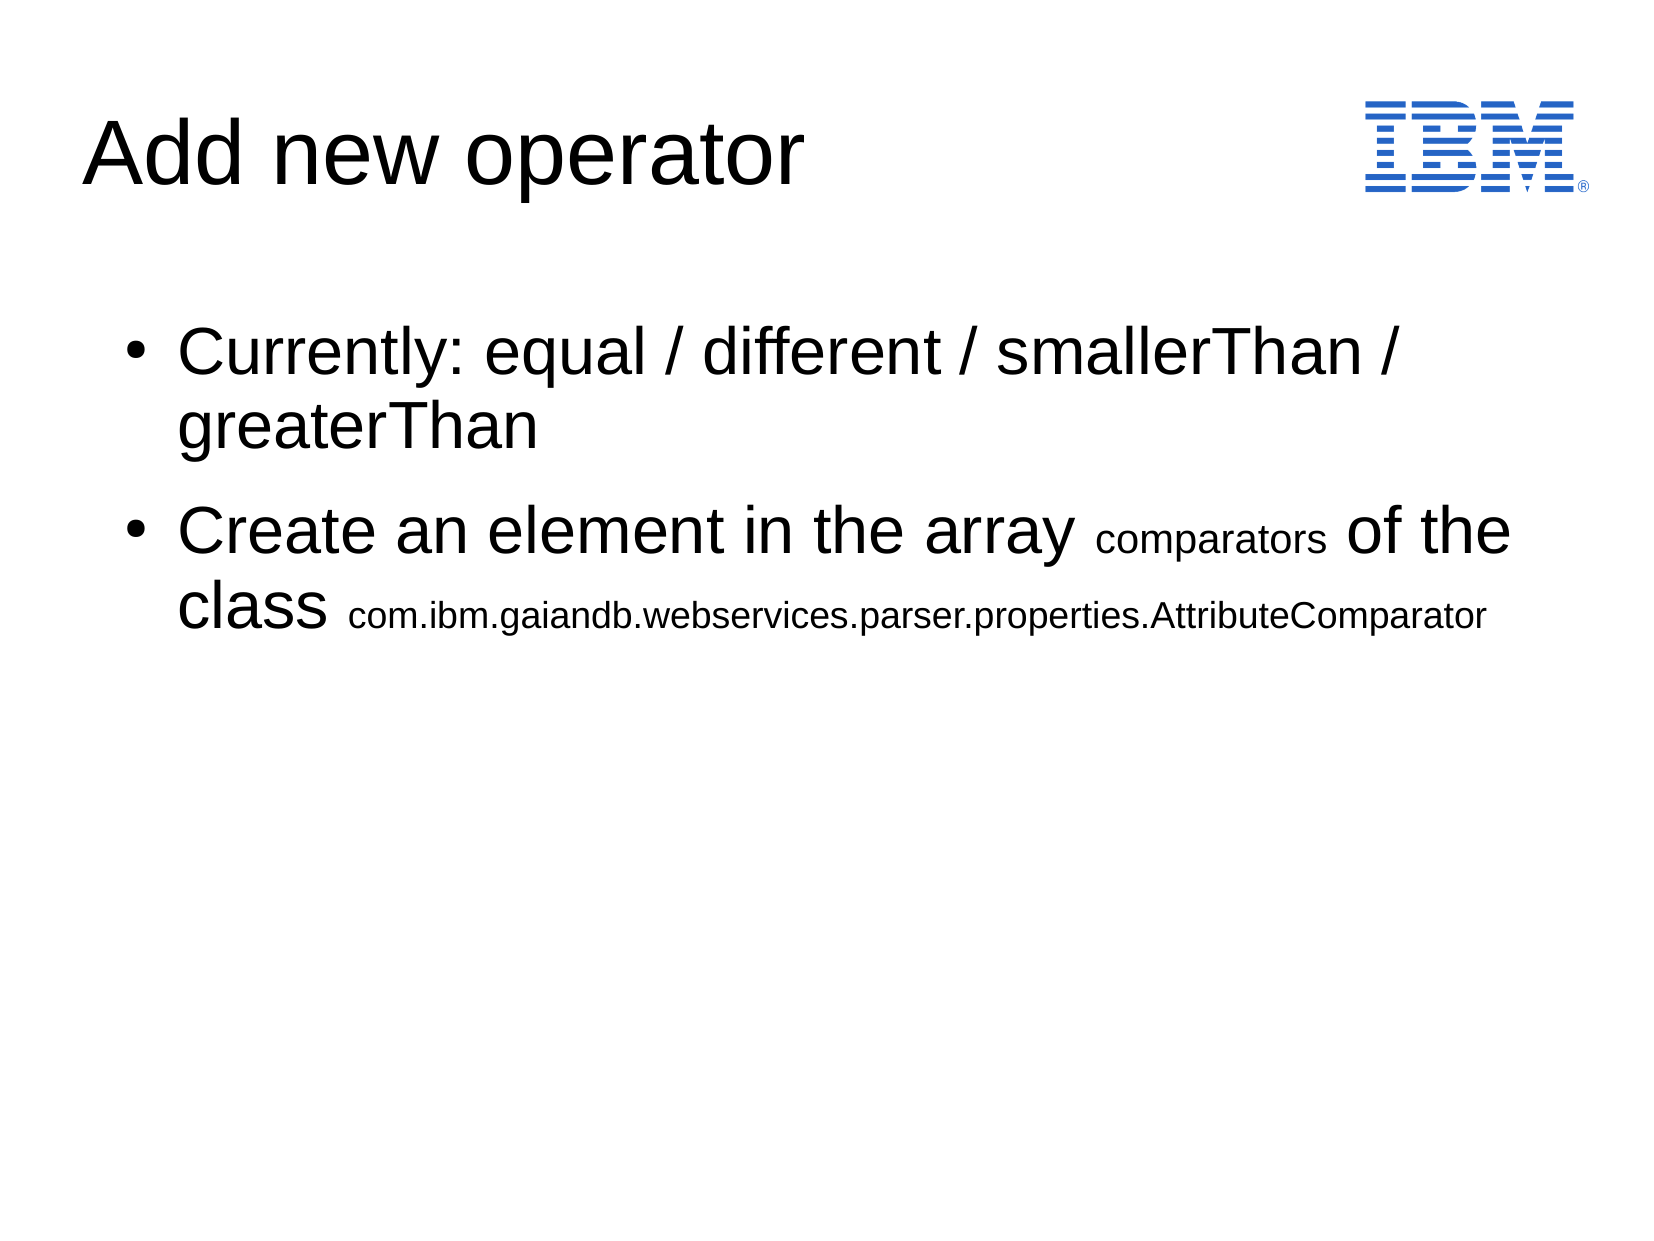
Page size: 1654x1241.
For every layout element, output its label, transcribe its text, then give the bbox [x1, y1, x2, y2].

title Add new operator [82, 49, 1571, 257]
picture [1358, 86, 1595, 207]
list Currently: equal / different / smallerThan / greaterThan Create an element in the array comparators of the class com.ibm.gaiandb.webservices.parser.properties.AttributeComparator [106, 313, 1595, 1133]
